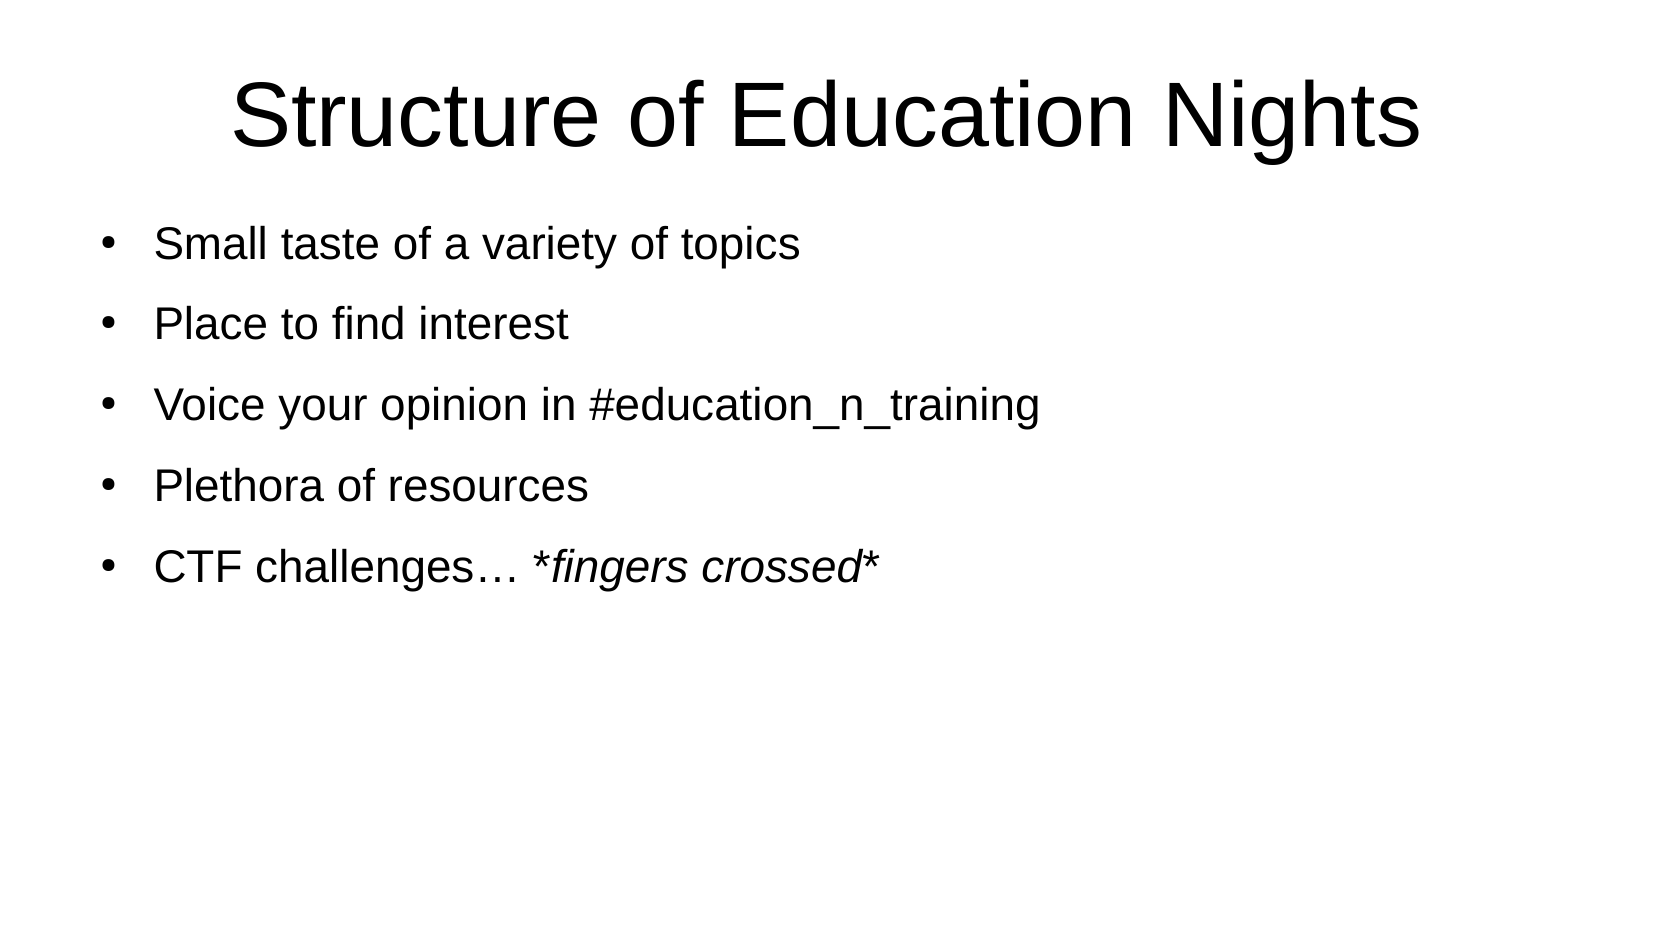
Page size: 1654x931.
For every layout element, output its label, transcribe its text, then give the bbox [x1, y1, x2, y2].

title Structure of Education Nights [82, 37, 1571, 193]
list Small taste of a variety of topics Place to find interest Voice your opinion in #education_n_training Plethora of resources CTF challenges… *fingers crossed* [82, 217, 1571, 758]
